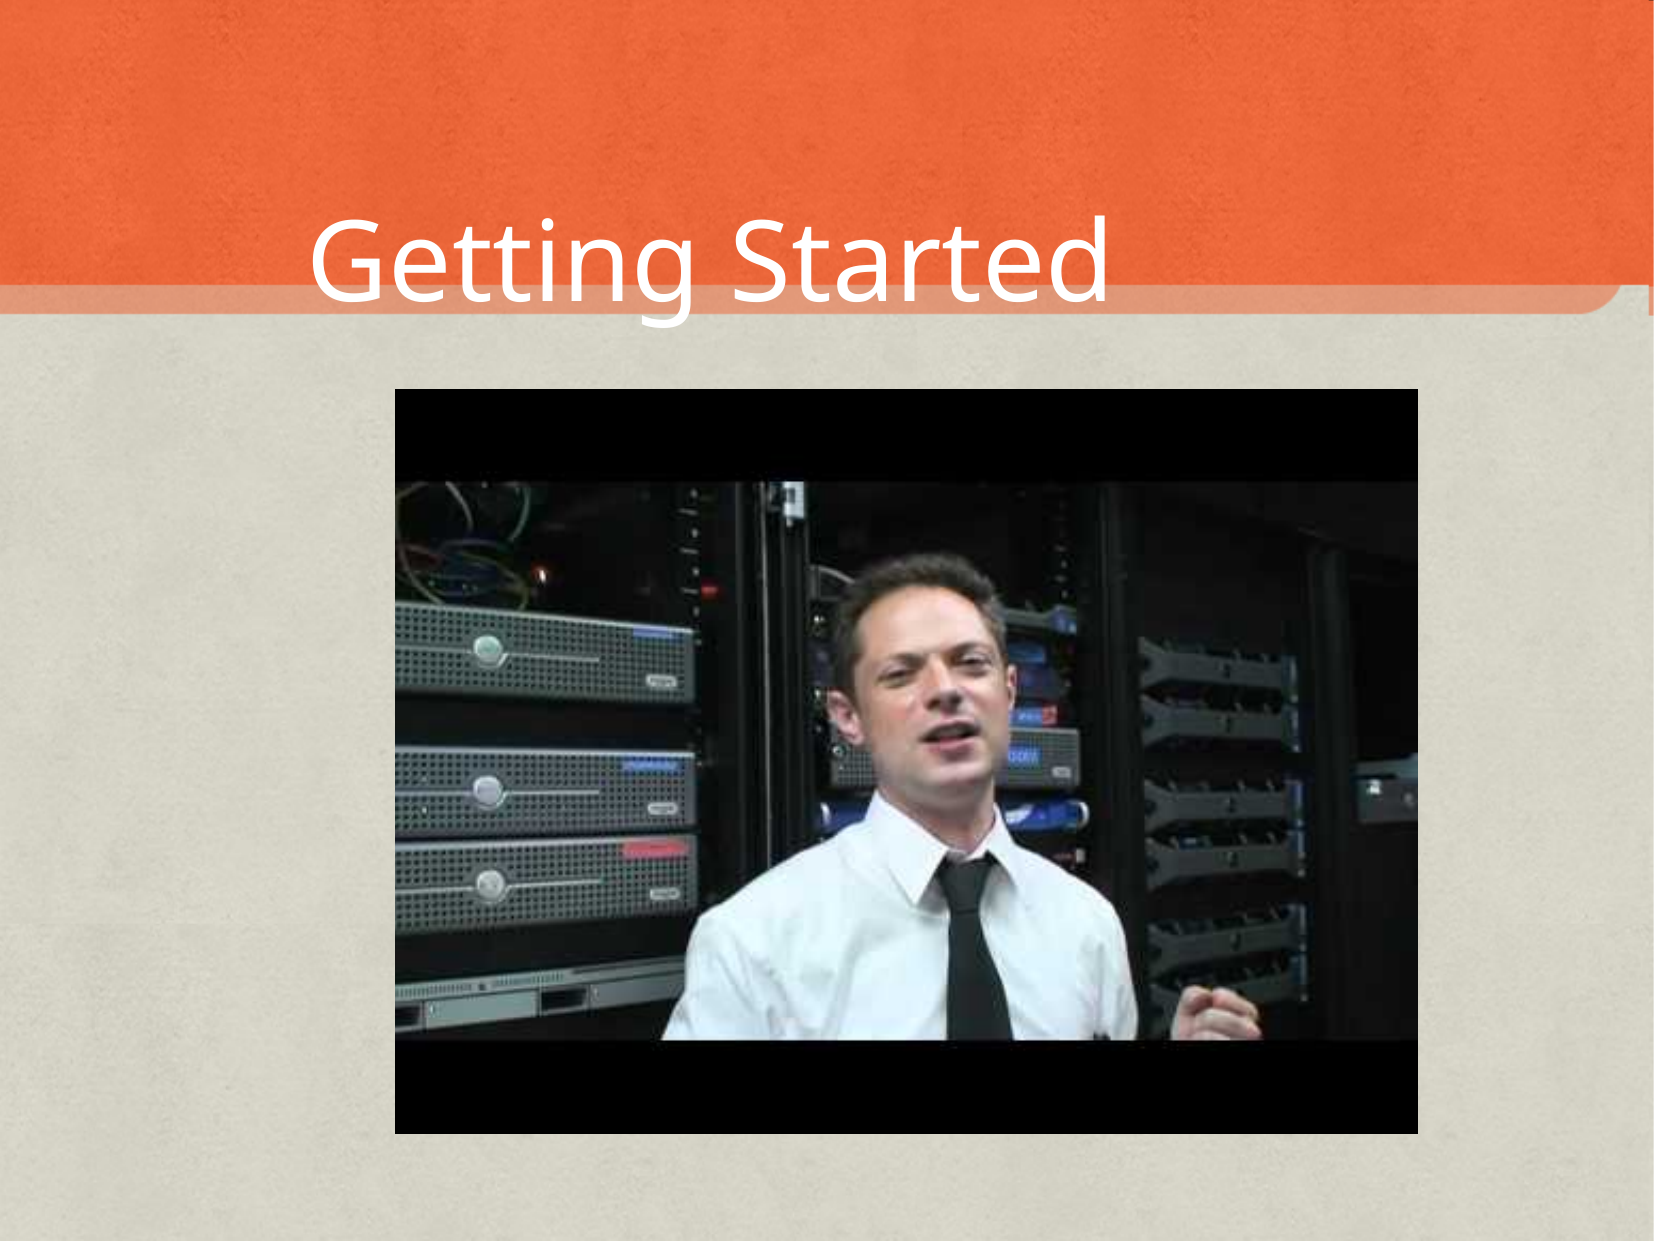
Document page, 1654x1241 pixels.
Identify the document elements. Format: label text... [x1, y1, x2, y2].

picture [0, 0, 1654, 1241]
title Getting Started [306, 189, 1654, 317]
